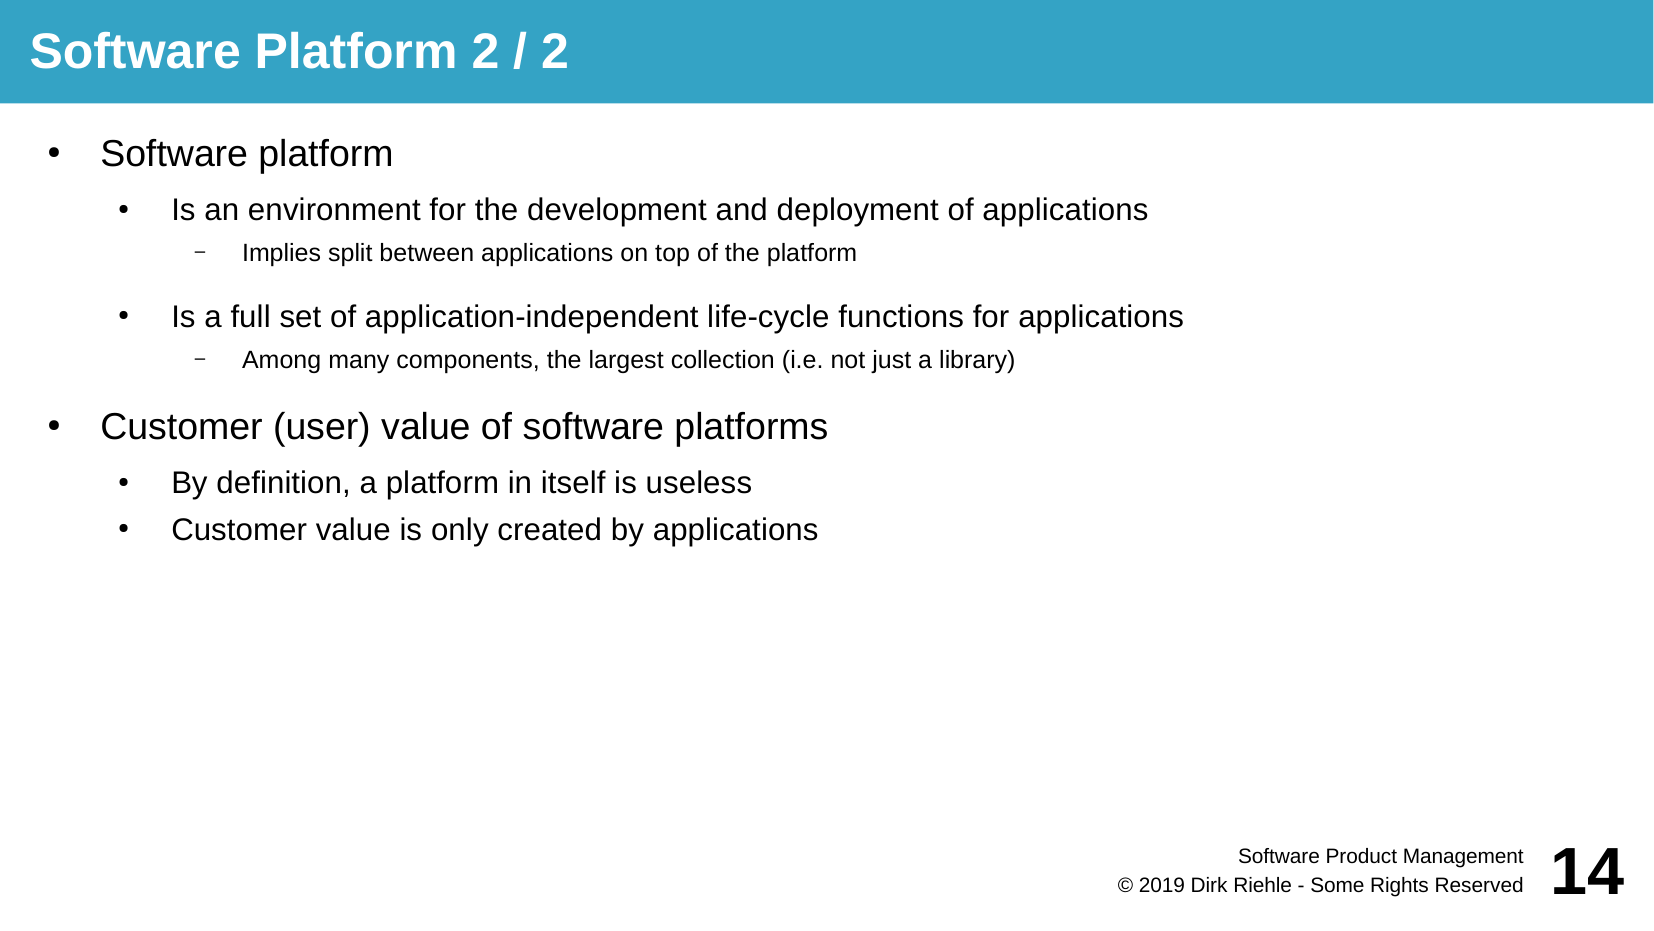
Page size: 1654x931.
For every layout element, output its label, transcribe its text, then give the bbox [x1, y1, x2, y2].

list Software platform Is an environment for the development and deployment of applications Implies split between applications on top of the platform Is a full set of application-independent life-cycle functions for applications Among many components, the largest collection (i.e. not just a library) Customer (user) value of software platforms By definition, a platform in itself is useless Customer value is only created by applications [29, 132, 1625, 813]
title Software Platform 2 / 2 [0, 0, 1654, 104]
